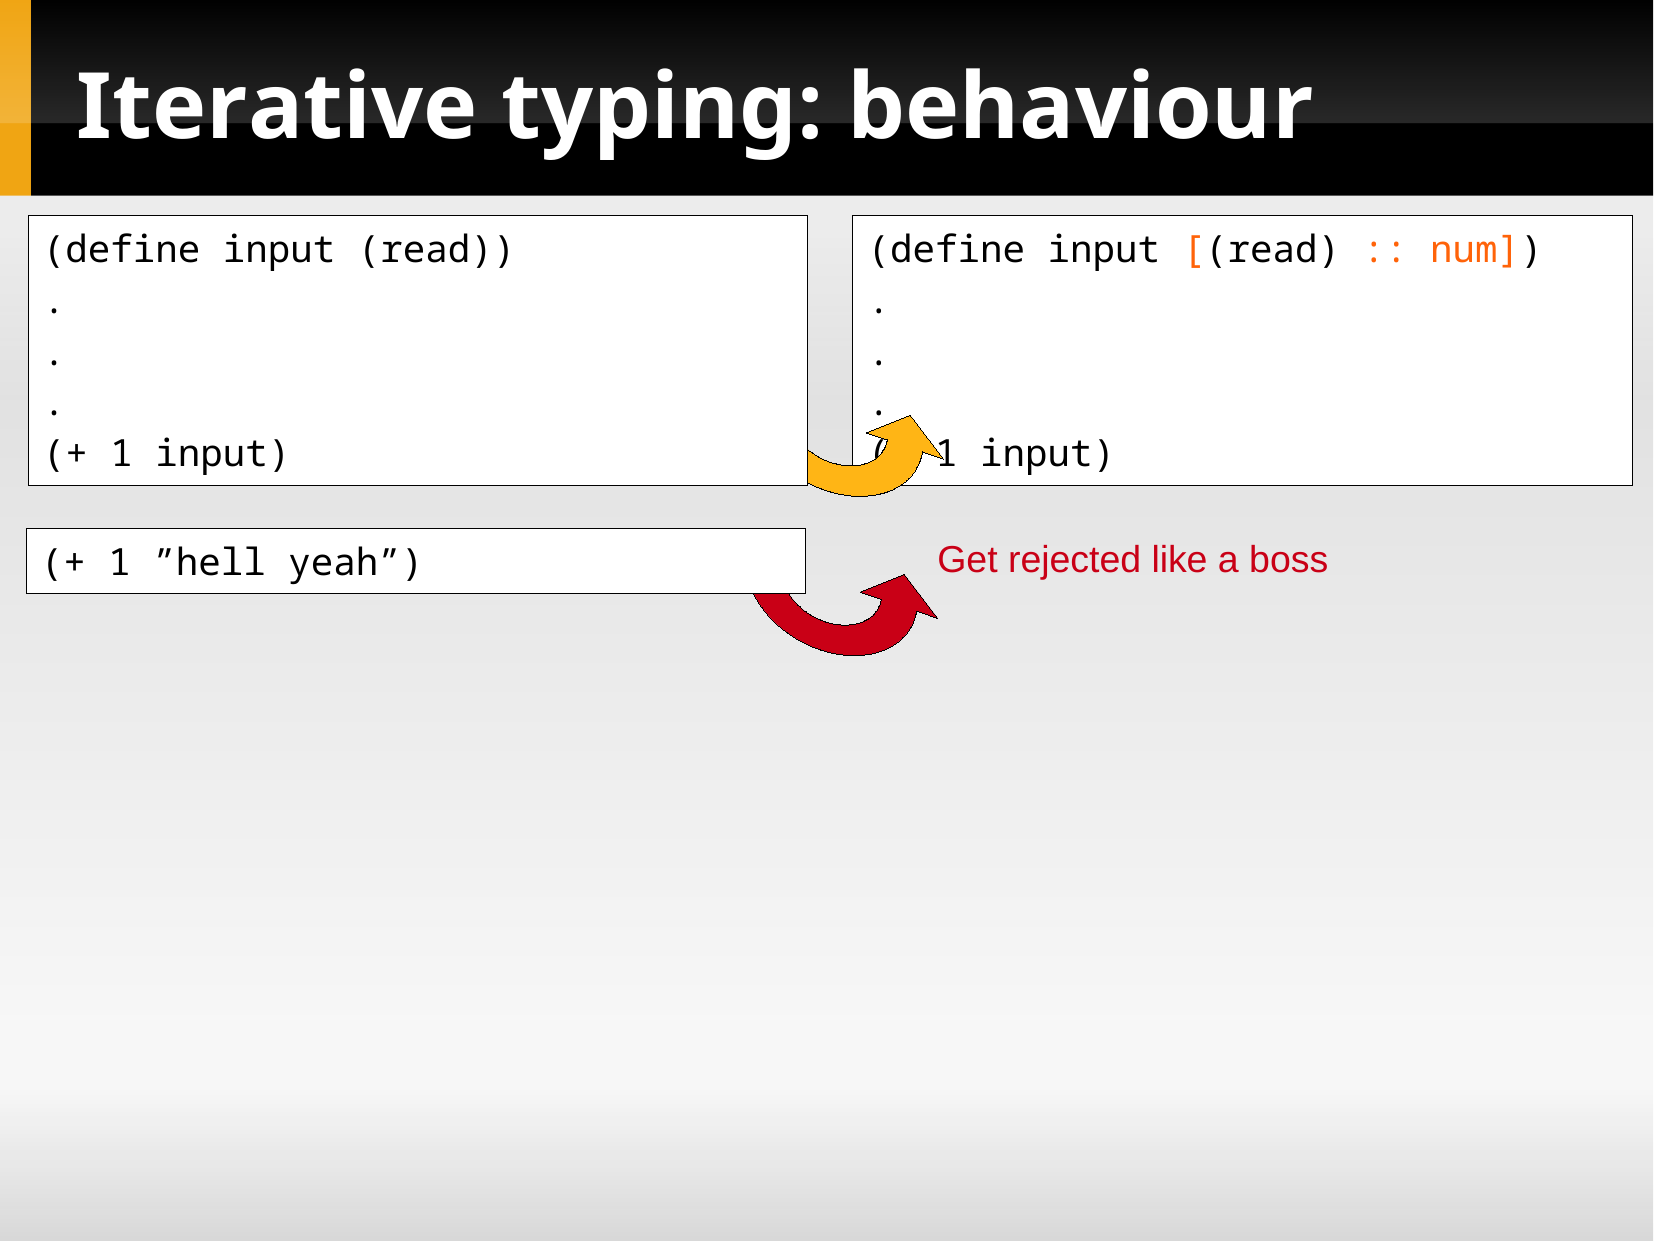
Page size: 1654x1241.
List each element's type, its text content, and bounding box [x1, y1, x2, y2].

text_box [753, 574, 938, 656]
text_box (define input [(read) :: num]) . . . (+ 1 input) [852, 215, 1633, 426]
title Iterative typing: behaviour [76, 0, 1565, 208]
text_box [808, 415, 944, 497]
text_box Get rejected like a boss [922, 530, 1344, 588]
picture [0, 0, 1654, 1241]
text_box (define input (read)) . . . (+ 1 input) [28, 215, 808, 426]
text_box (+ 1 ”hell yeah”) [26, 528, 806, 581]
